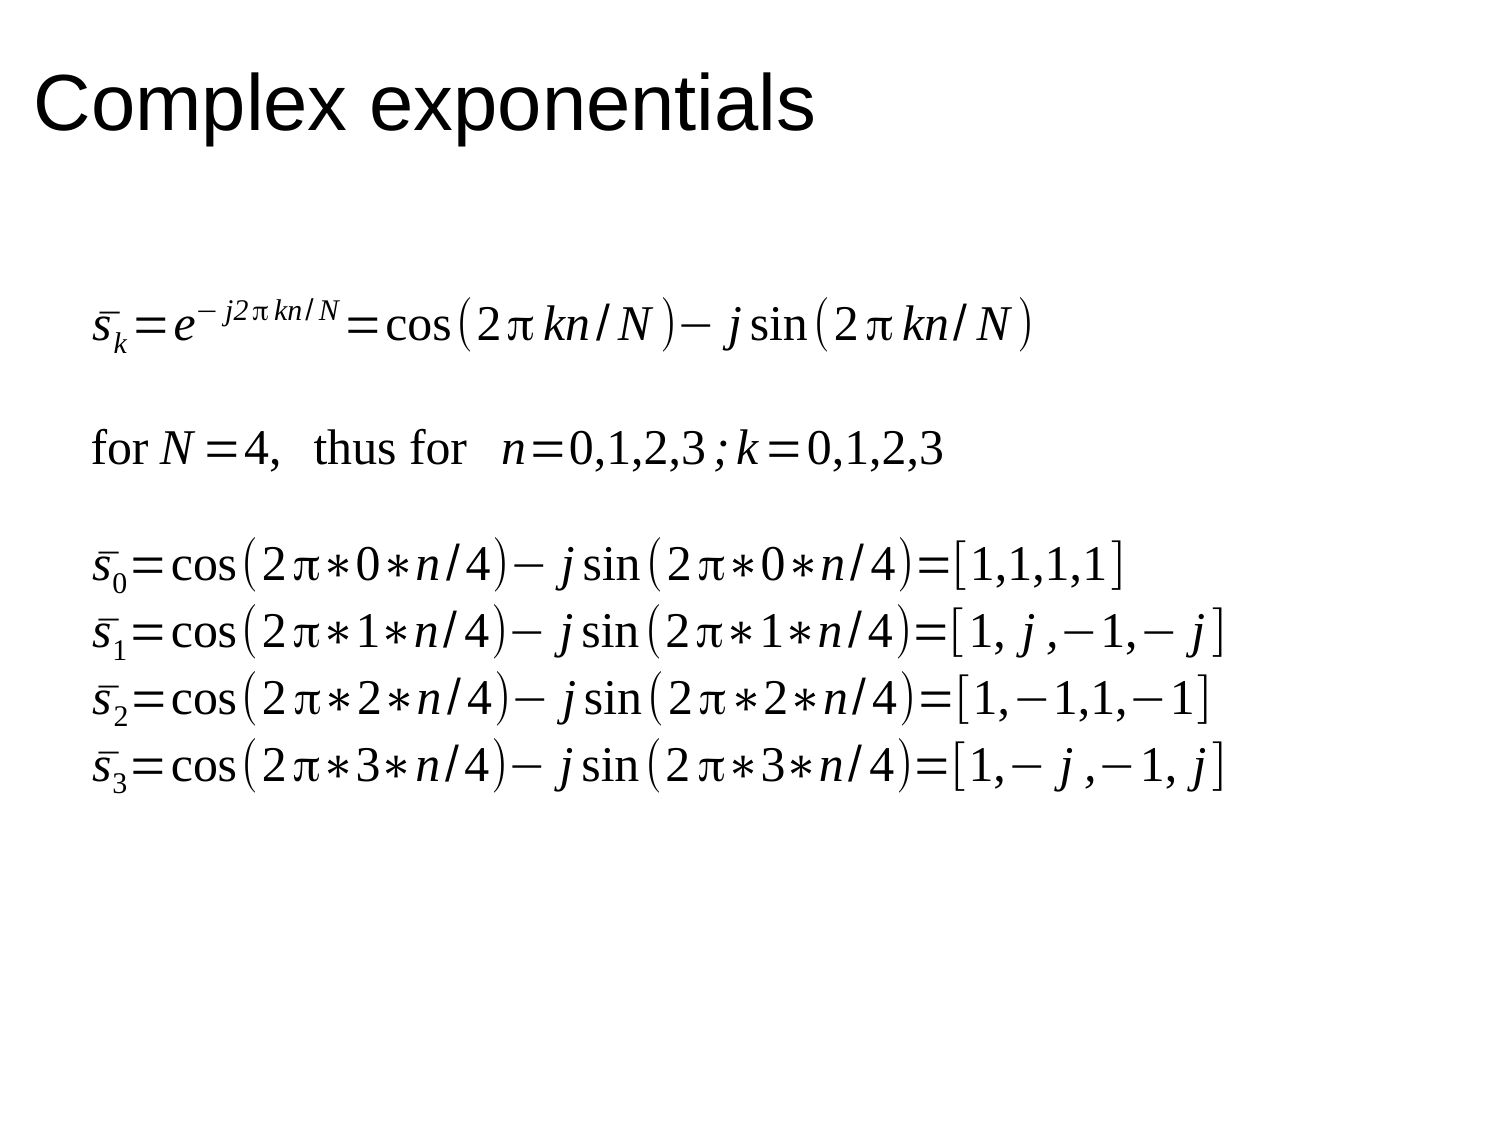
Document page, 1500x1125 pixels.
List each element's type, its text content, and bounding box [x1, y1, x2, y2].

chart [83, 293, 1233, 800]
title Complex exponentials [33, 9, 1384, 197]
